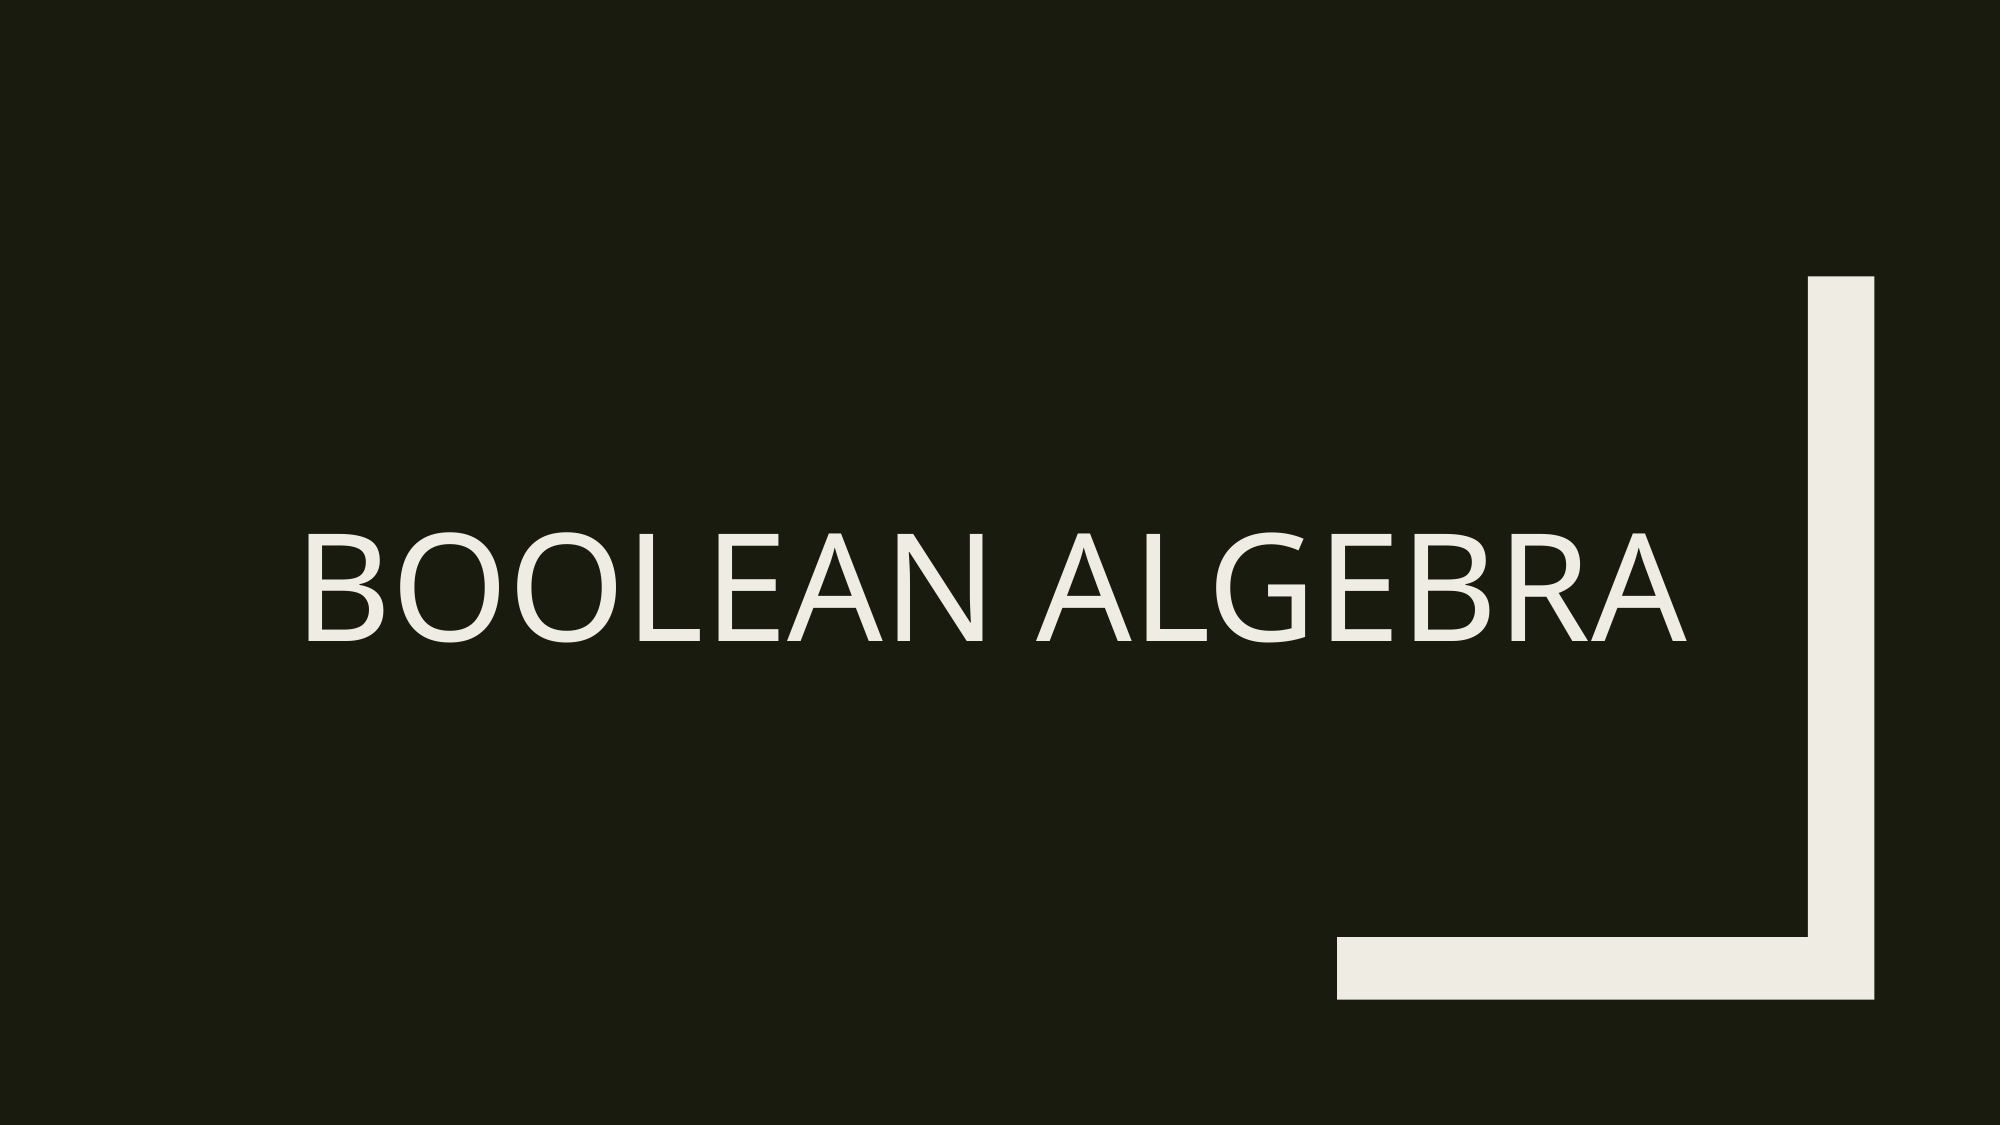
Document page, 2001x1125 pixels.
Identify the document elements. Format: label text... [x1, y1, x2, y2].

title Boolean Algebra [125, 213, 1703, 682]
